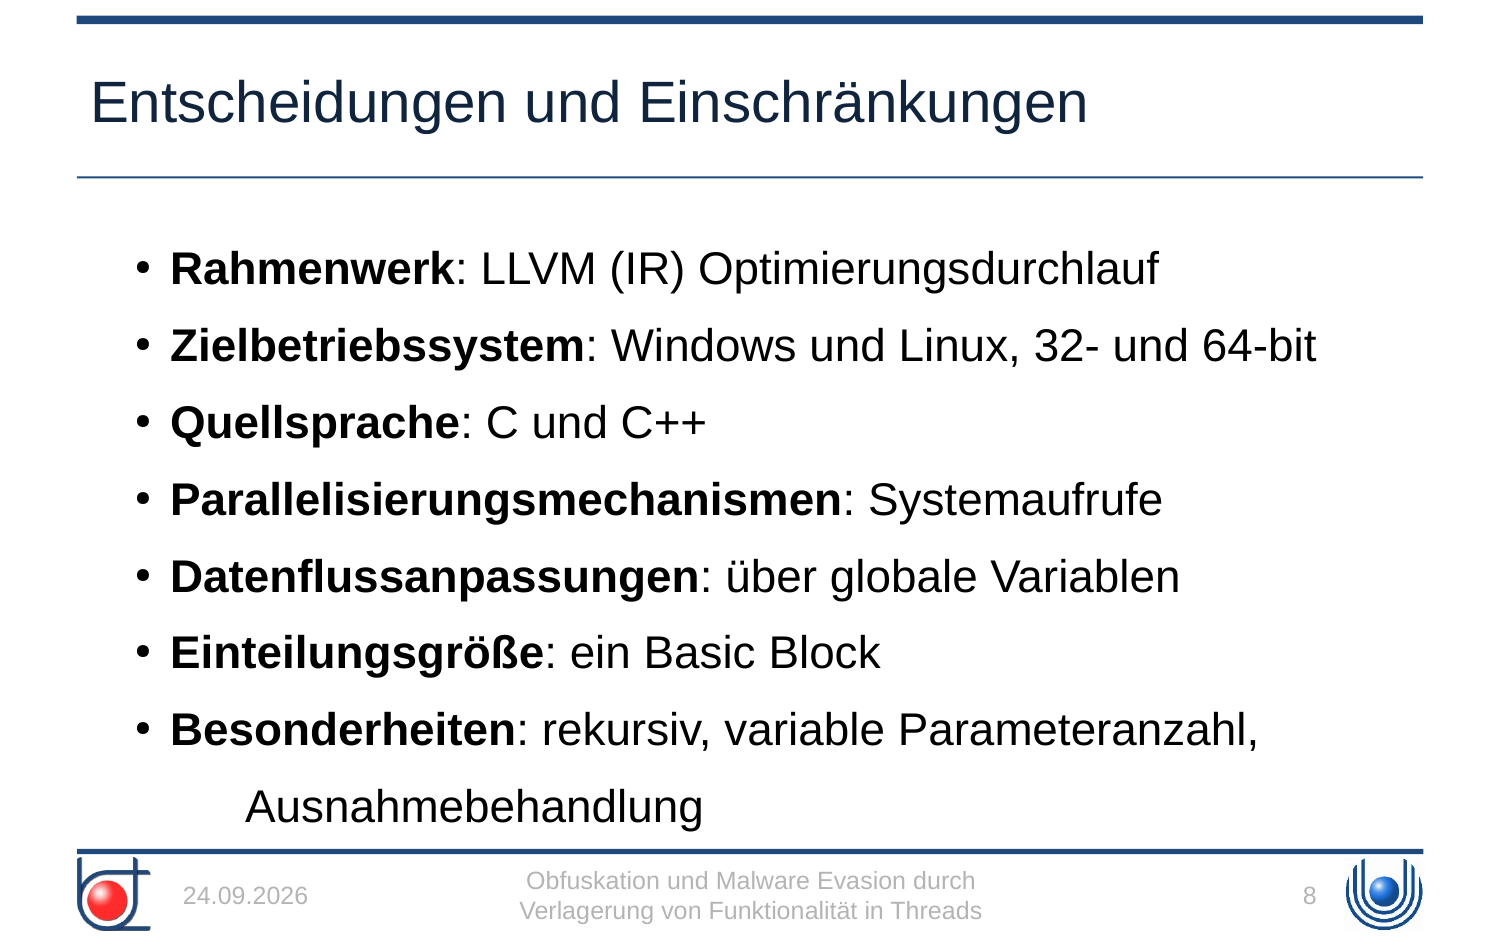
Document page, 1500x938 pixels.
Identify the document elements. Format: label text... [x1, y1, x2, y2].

footer Obfuskation und Malware Evasion durch Verlagerung von Funktionalität in Threads [456, 860, 1047, 929]
text_box Rahmenwerk: LLVM (IR) Optimierungsdurchlauf Zielbetriebssystem: Windows und Linux, 32- und 64-bit Quellsprache: C und C++ Parallelisierungsmechanismen: Systemaufrufe Datenflussanpassungen: über globale Variablen Einteilungsgröße: ein Basic Block Besonderheiten: rekursiv, variable Parameteranzahl, Ausnahmebehandlung [120, 210, 1381, 840]
picture [1344, 857, 1423, 931]
picture [76, 857, 151, 931]
slide_number 30.08.2021 [183, 860, 454, 929]
slide_number <number> [1047, 860, 1317, 929]
title Entscheidungen und Einschränkungen [75, 19, 1425, 178]
